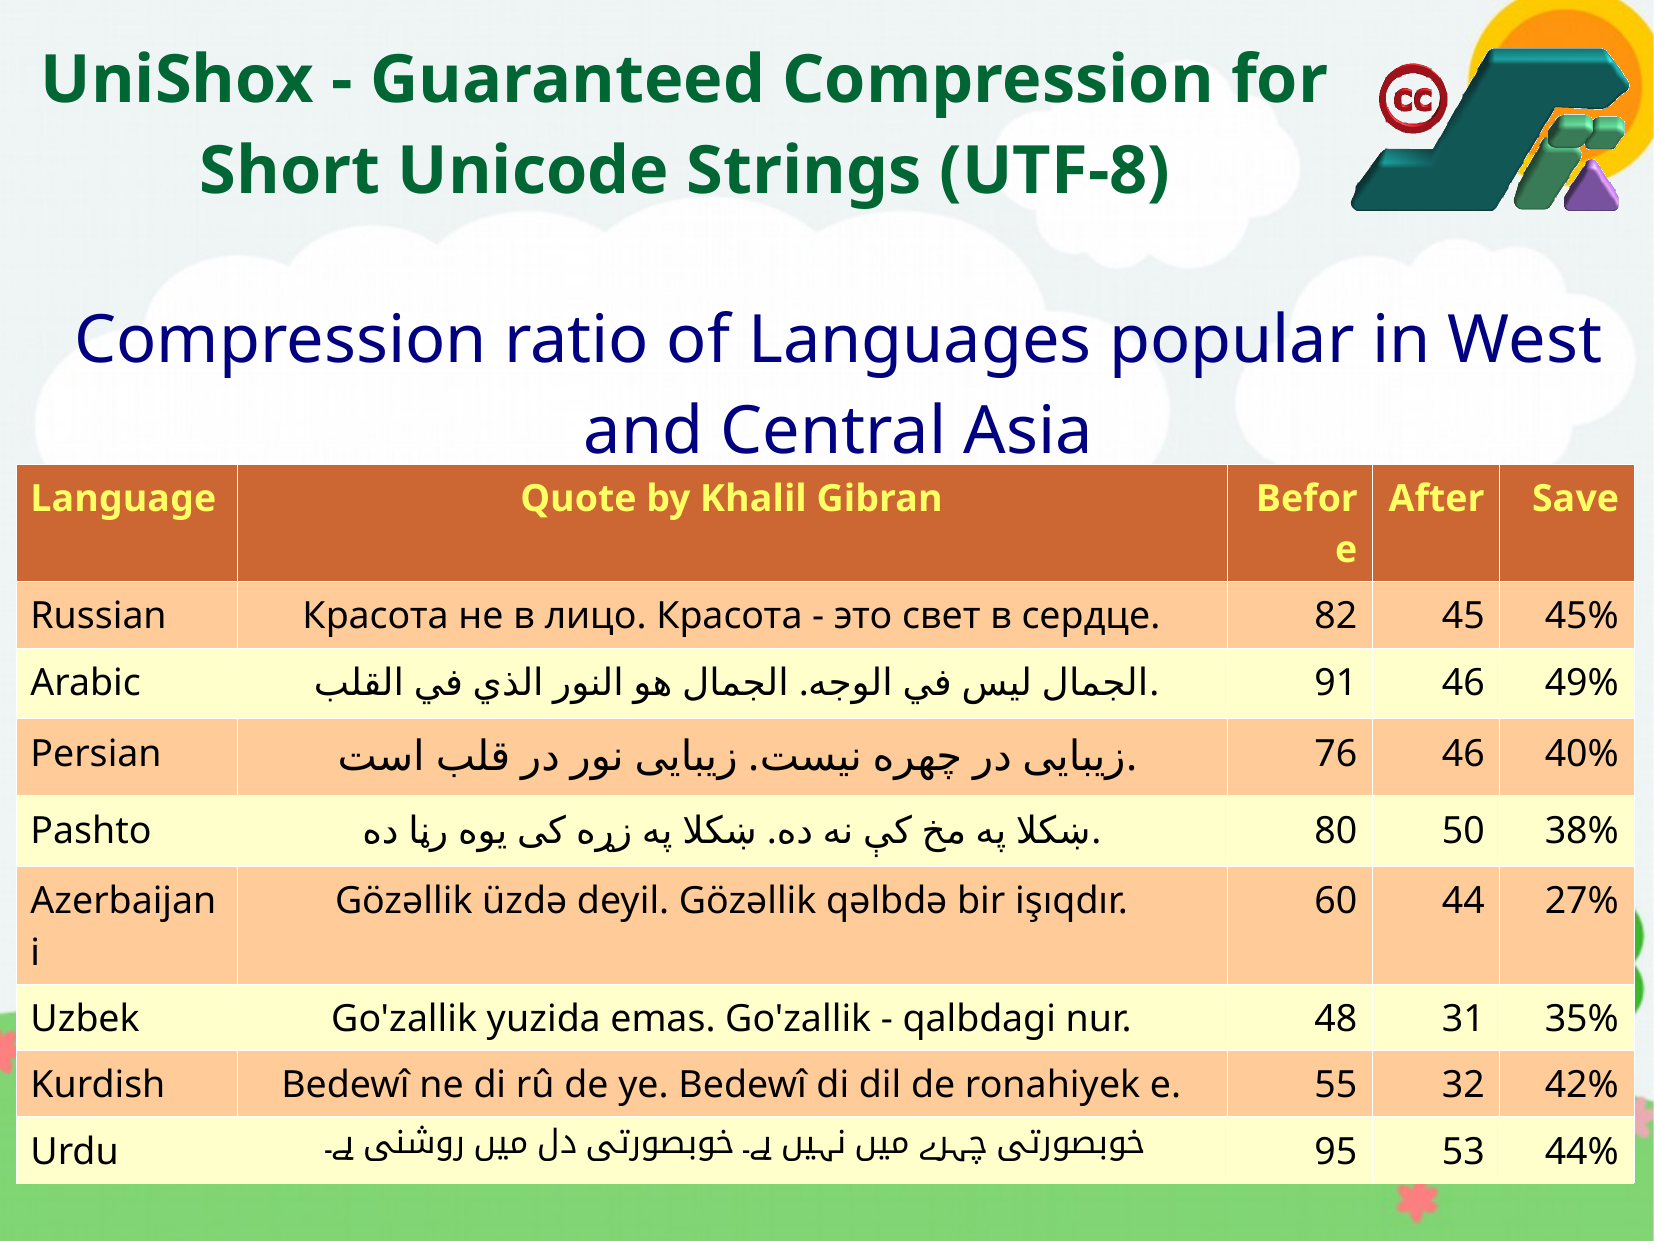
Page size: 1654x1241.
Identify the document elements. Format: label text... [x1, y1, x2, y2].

table_cell Persian [17, 719, 237, 795]
table_cell 60 [1228, 867, 1372, 984]
table_cell 45 [1373, 582, 1499, 648]
table_cell 80 [1228, 796, 1372, 866]
table_cell 40% [1500, 719, 1634, 795]
table_cell Azerbaijani [17, 867, 237, 984]
table_cell 44 [1373, 867, 1499, 984]
table_cell 76 [1228, 719, 1372, 795]
table_cell 38% [1500, 796, 1634, 866]
table_cell 27% [1500, 867, 1634, 984]
text_box Compression ratio of Languages popular in West and Central Asia [59, 283, 1619, 459]
table_cell زیبایی در چهره نیست. زیبایی نور در قلب است. [238, 719, 1227, 795]
table_cell 44% [1500, 1117, 1634, 1183]
table_cell 31 [1373, 985, 1499, 1050]
table_cell 46 [1373, 649, 1499, 718]
table_cell Kurdish [17, 1051, 237, 1116]
table_cell ښکلا په مخ کې نه ده. ښکلا په زړه کی یوه رڼا ده. [238, 796, 1227, 866]
table_header Quote by Khalil Gibran [238, 465, 1227, 581]
table_cell 95 [1228, 1117, 1372, 1183]
table_cell 53 [1373, 1117, 1499, 1183]
table_cell 46 [1373, 719, 1499, 795]
table_cell 32 [1373, 1051, 1499, 1116]
table_cell 42% [1500, 1051, 1634, 1116]
picture [0, 0, 1654, 1241]
table_cell 55 [1228, 1051, 1372, 1116]
table_header Save [1500, 465, 1634, 581]
table_cell 48 [1228, 985, 1372, 1050]
table_cell 82 [1228, 582, 1372, 648]
table_cell 45% [1500, 582, 1634, 648]
table_cell Gözəllik üzdə deyil. Gözəllik qəlbdə bir işıqdır. [238, 867, 1227, 984]
table_cell 91 [1228, 649, 1372, 718]
table_cell 49% [1500, 649, 1634, 718]
text_box UniShox - Guaranteed Compression for Short Unicode Strings (UTF-8) [23, 23, 1347, 237]
table_cell Uzbek [17, 985, 237, 1050]
table_cell Bedewî ne di rû de ye. Bedewî di dil de ronahiyek e. [238, 1051, 1227, 1116]
table_cell Pashto [17, 796, 237, 866]
table_cell Urdu [17, 1117, 237, 1183]
table_cell الجمال ليس في الوجه. الجمال هو النور الذي في القلب. [238, 649, 1227, 718]
table_cell خوبصورتی چہرے میں نہیں ہے۔ خوبصورتی دل میں روشنی ہے۔ [238, 1117, 1227, 1183]
table_header After [1373, 465, 1499, 581]
table_cell 50 [1373, 796, 1499, 866]
table_cell Go'zallik yuzida emas. Go'zallik - qalbdagi nur. [238, 985, 1227, 1050]
table_cell 35% [1500, 985, 1634, 1050]
table_header Before [1228, 465, 1372, 581]
table_header Language [17, 465, 237, 581]
table_cell Arabic [17, 649, 237, 718]
table_cell Russian [17, 582, 237, 648]
table_cell Красота не в лицо. Красота - это свет в сердце. [238, 582, 1227, 648]
